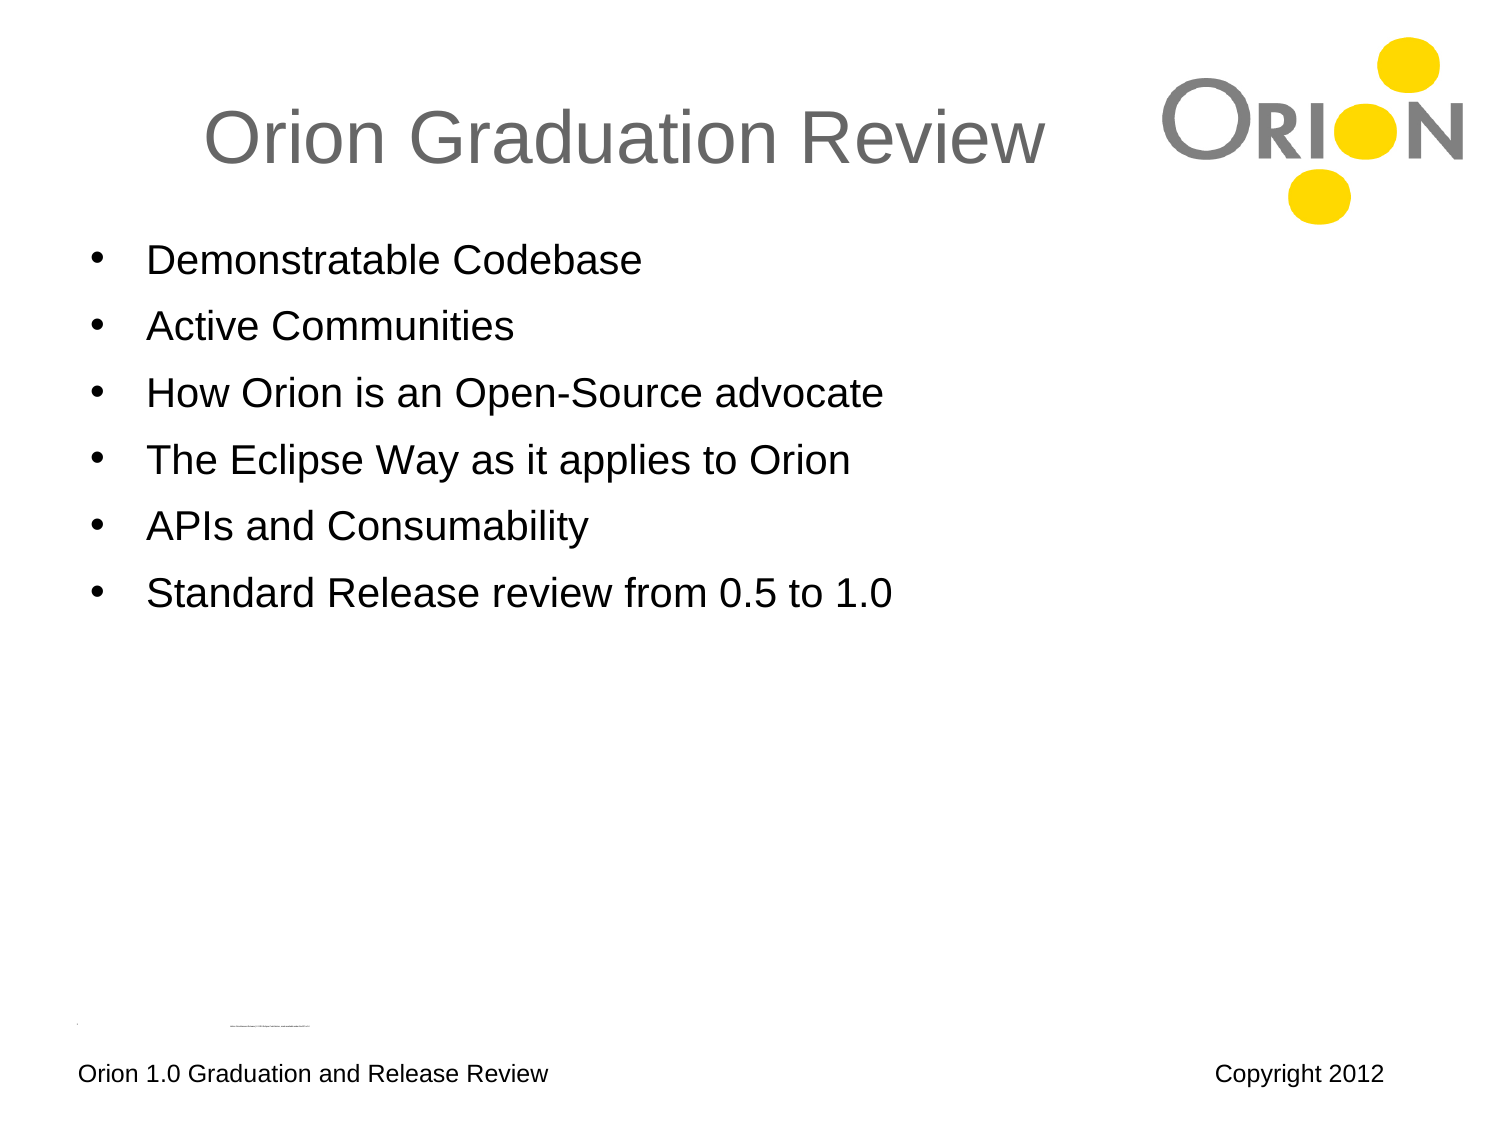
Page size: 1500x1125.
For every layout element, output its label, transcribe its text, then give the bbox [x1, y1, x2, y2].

picture [1162, 37, 1463, 224]
list Demonstratable Codebase Active Communities How Orion is an Open-Source advocate The Eclipse Way as it applies to Orion APIs and Consumability Standard Release review from 0.5 to 1.0 [75, 224, 1463, 988]
title Orion Graduation Review [74, 45, 1176, 233]
